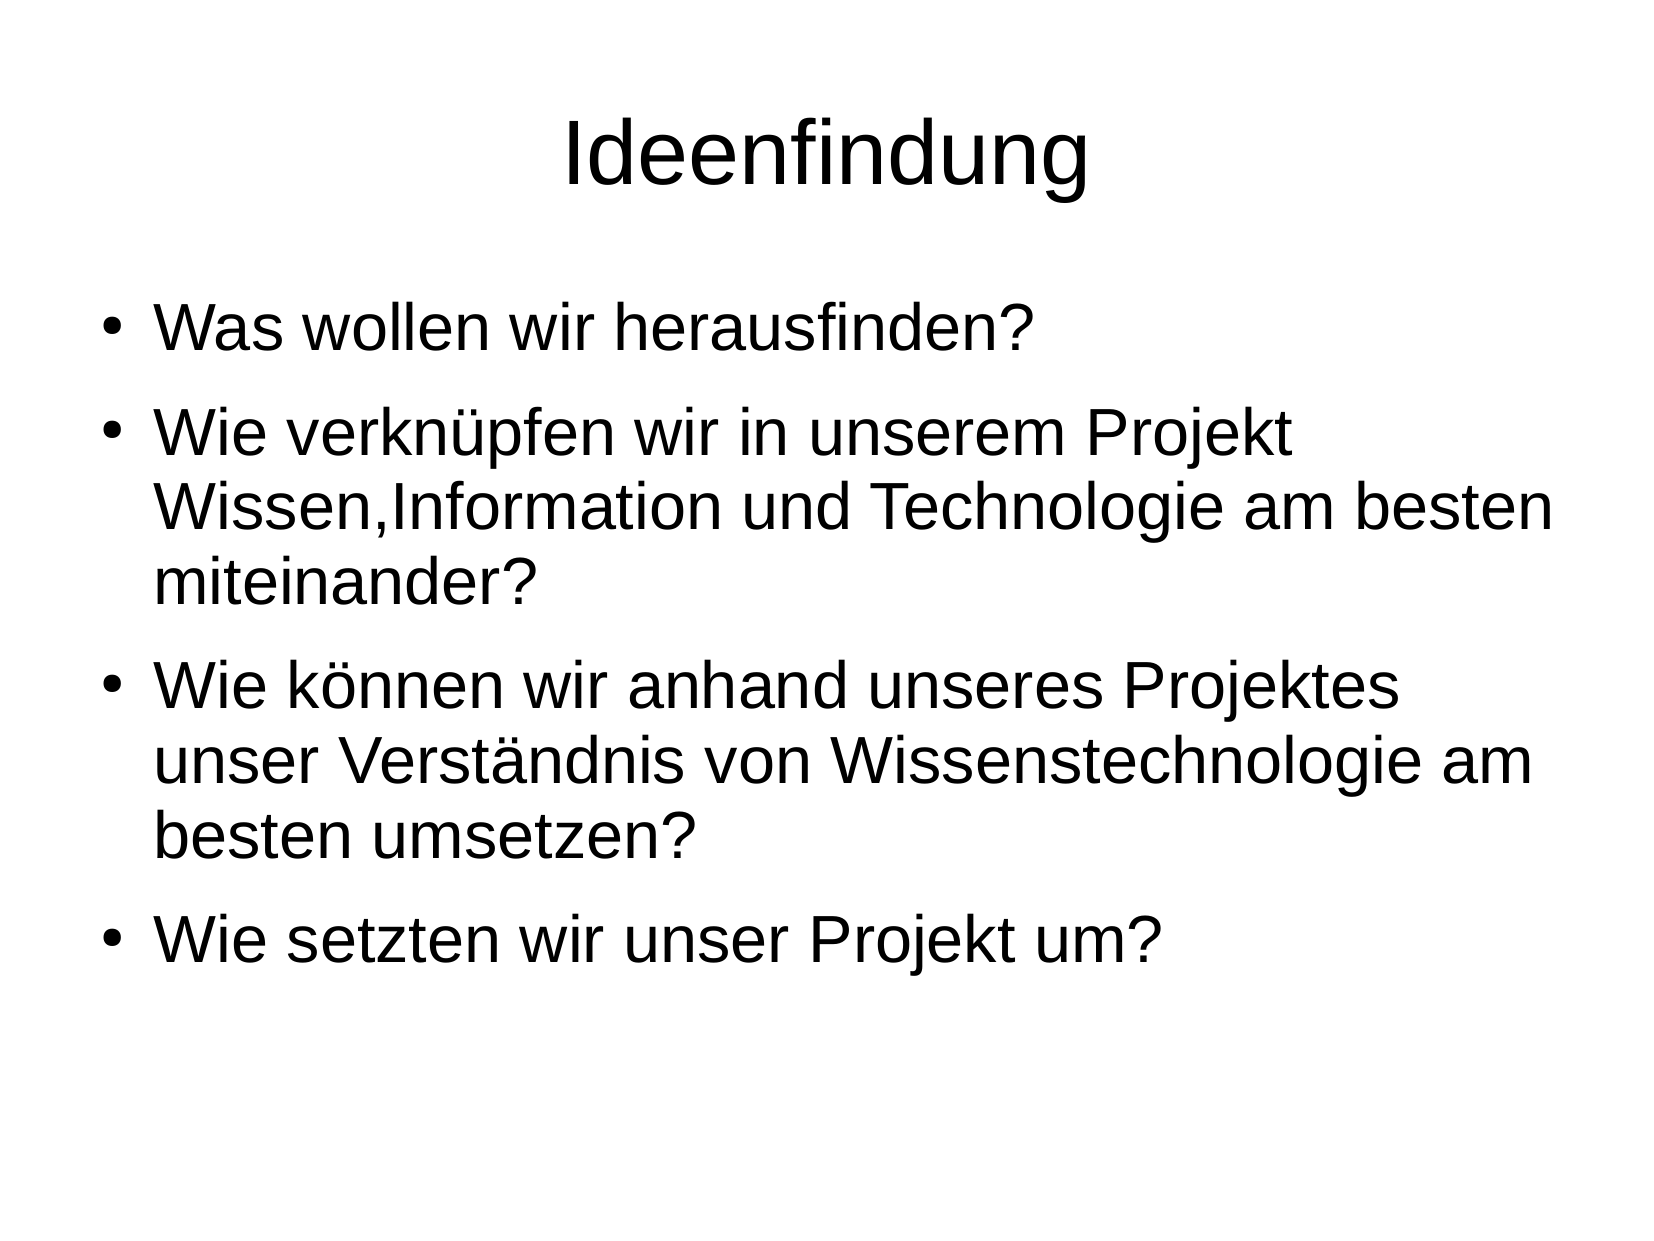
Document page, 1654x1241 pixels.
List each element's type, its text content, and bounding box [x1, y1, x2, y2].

list Was wollen wir herausfinden? Wie verknüpfen wir in unserem Projekt Wissen,Information und Technologie am besten miteinander? Wie können wir anhand unseres Projektes unser Verständnis von Wissenstechnologie am besten umsetzen? Wie setzten wir unser Projekt um? [82, 290, 1571, 1109]
title Ideenfindung [82, 49, 1571, 257]
